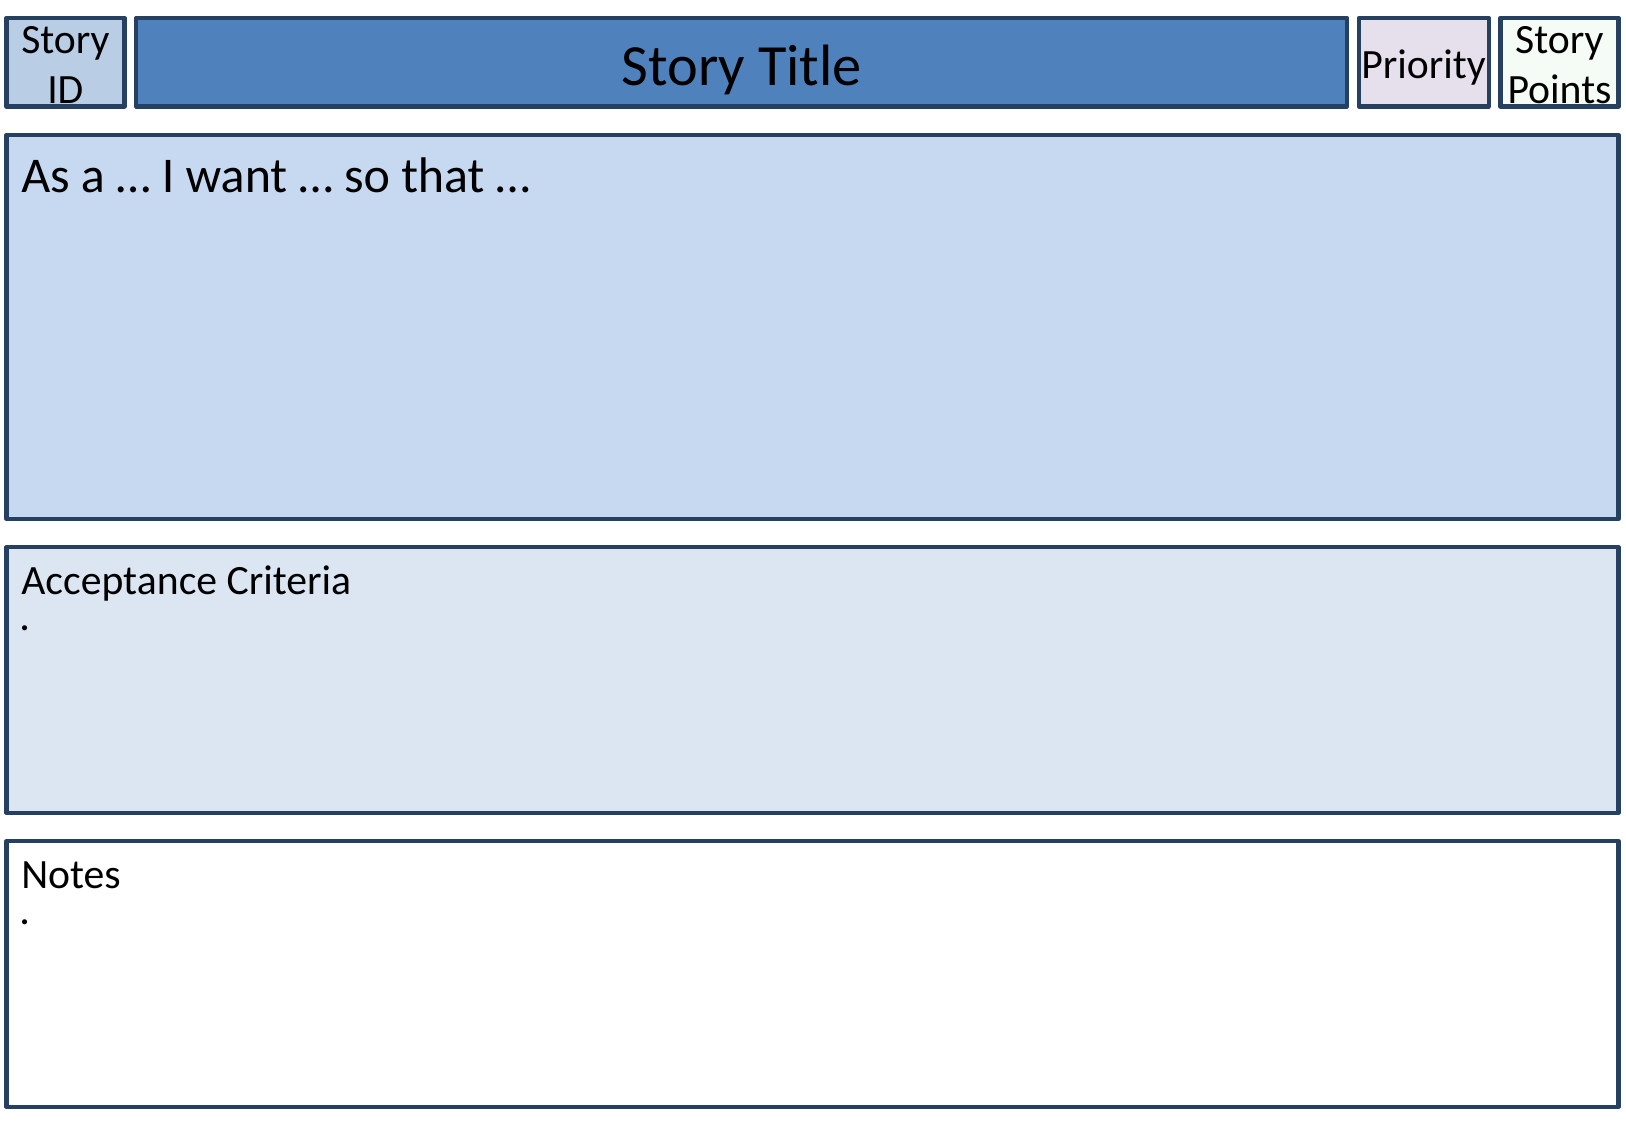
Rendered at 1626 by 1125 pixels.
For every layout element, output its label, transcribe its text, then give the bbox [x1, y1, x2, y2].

text_box Priority [1358, 17, 1489, 107]
text_box Notes [6, 841, 1619, 1107]
text_box Story Title [136, 17, 1347, 107]
text_box Acceptance Criteria [6, 547, 1619, 813]
text_box Story Points [1500, 17, 1619, 107]
text_box As a … I want … so that … [6, 134, 1619, 519]
text_box Story ID [6, 17, 125, 107]
